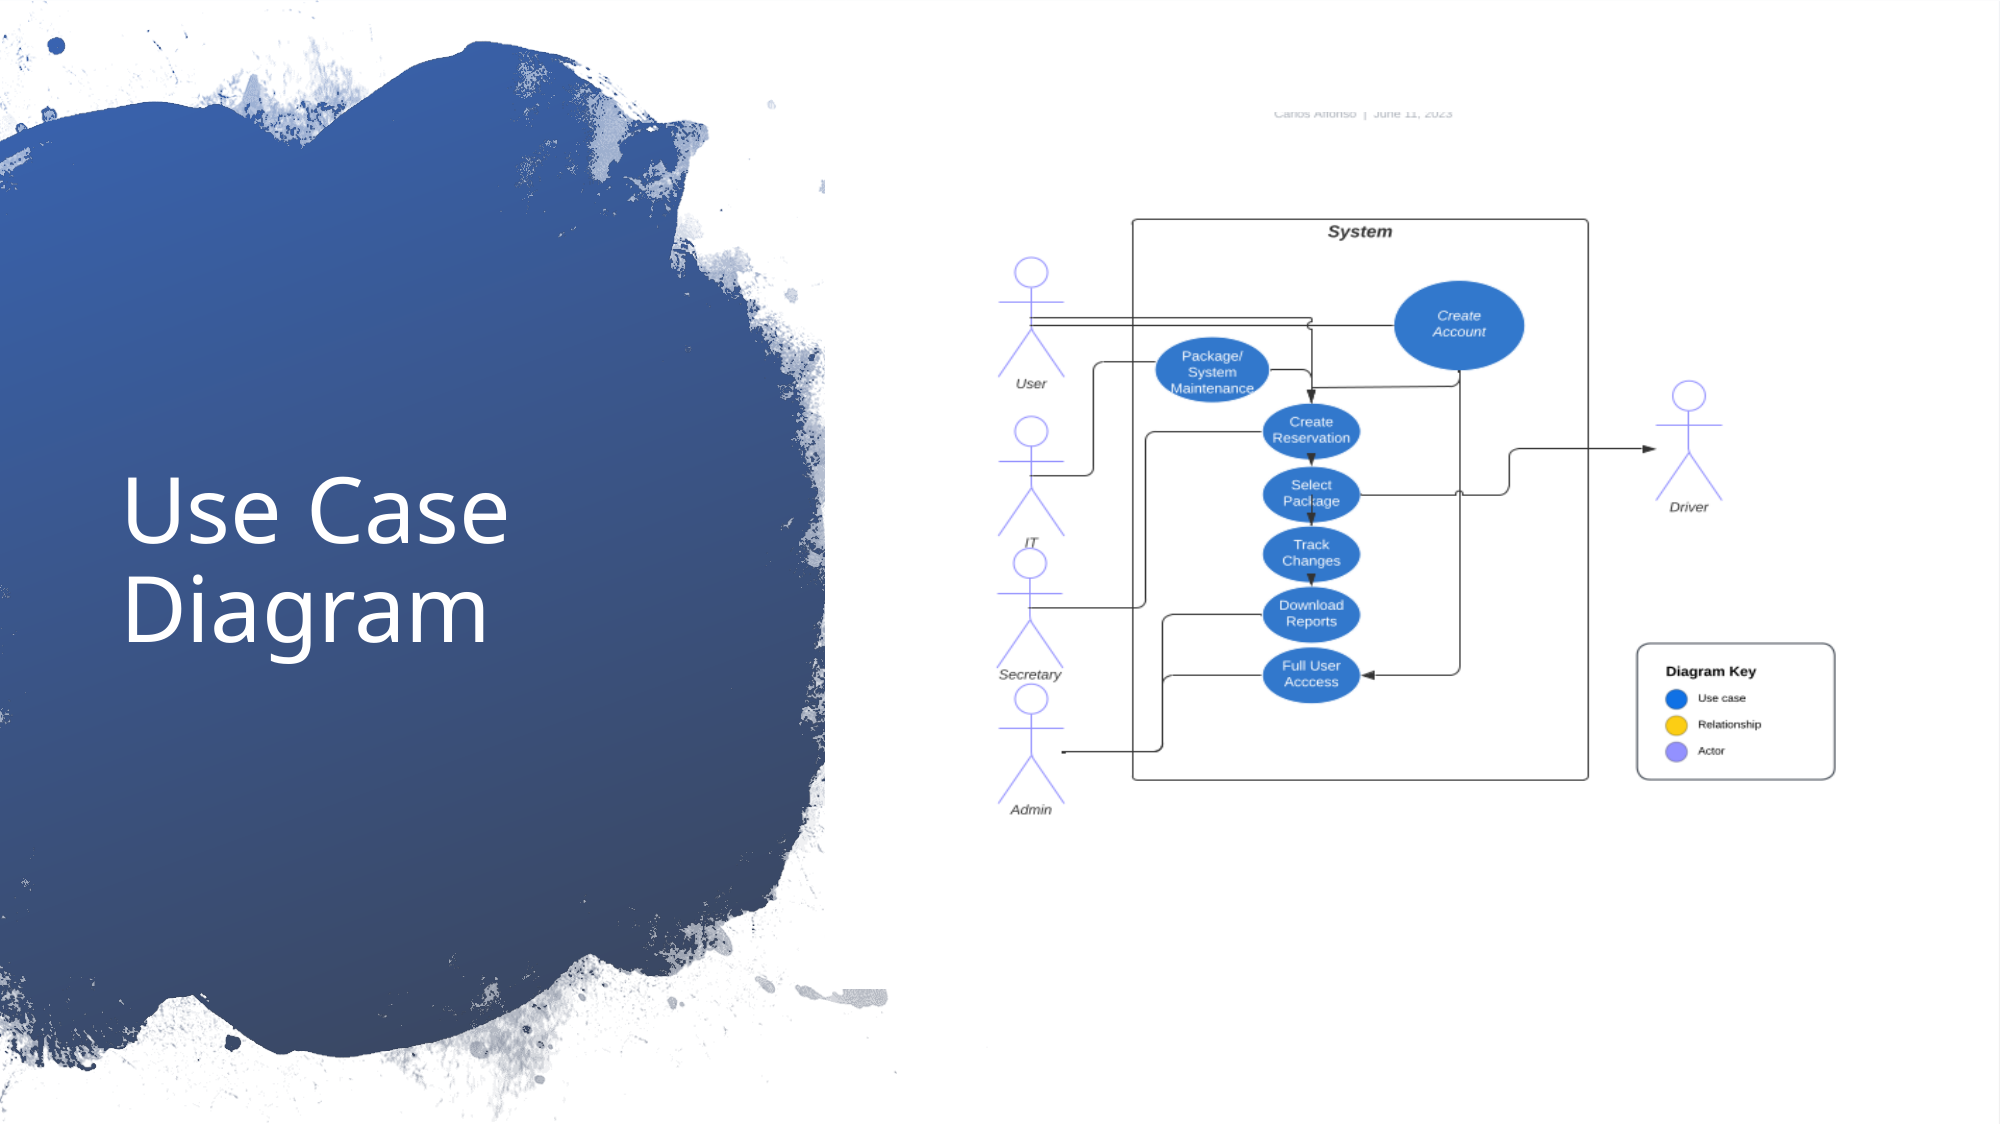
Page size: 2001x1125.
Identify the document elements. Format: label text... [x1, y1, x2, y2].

picture [0, 0, 2000, 1125]
title Use Case Diagram [105, 336, 707, 790]
